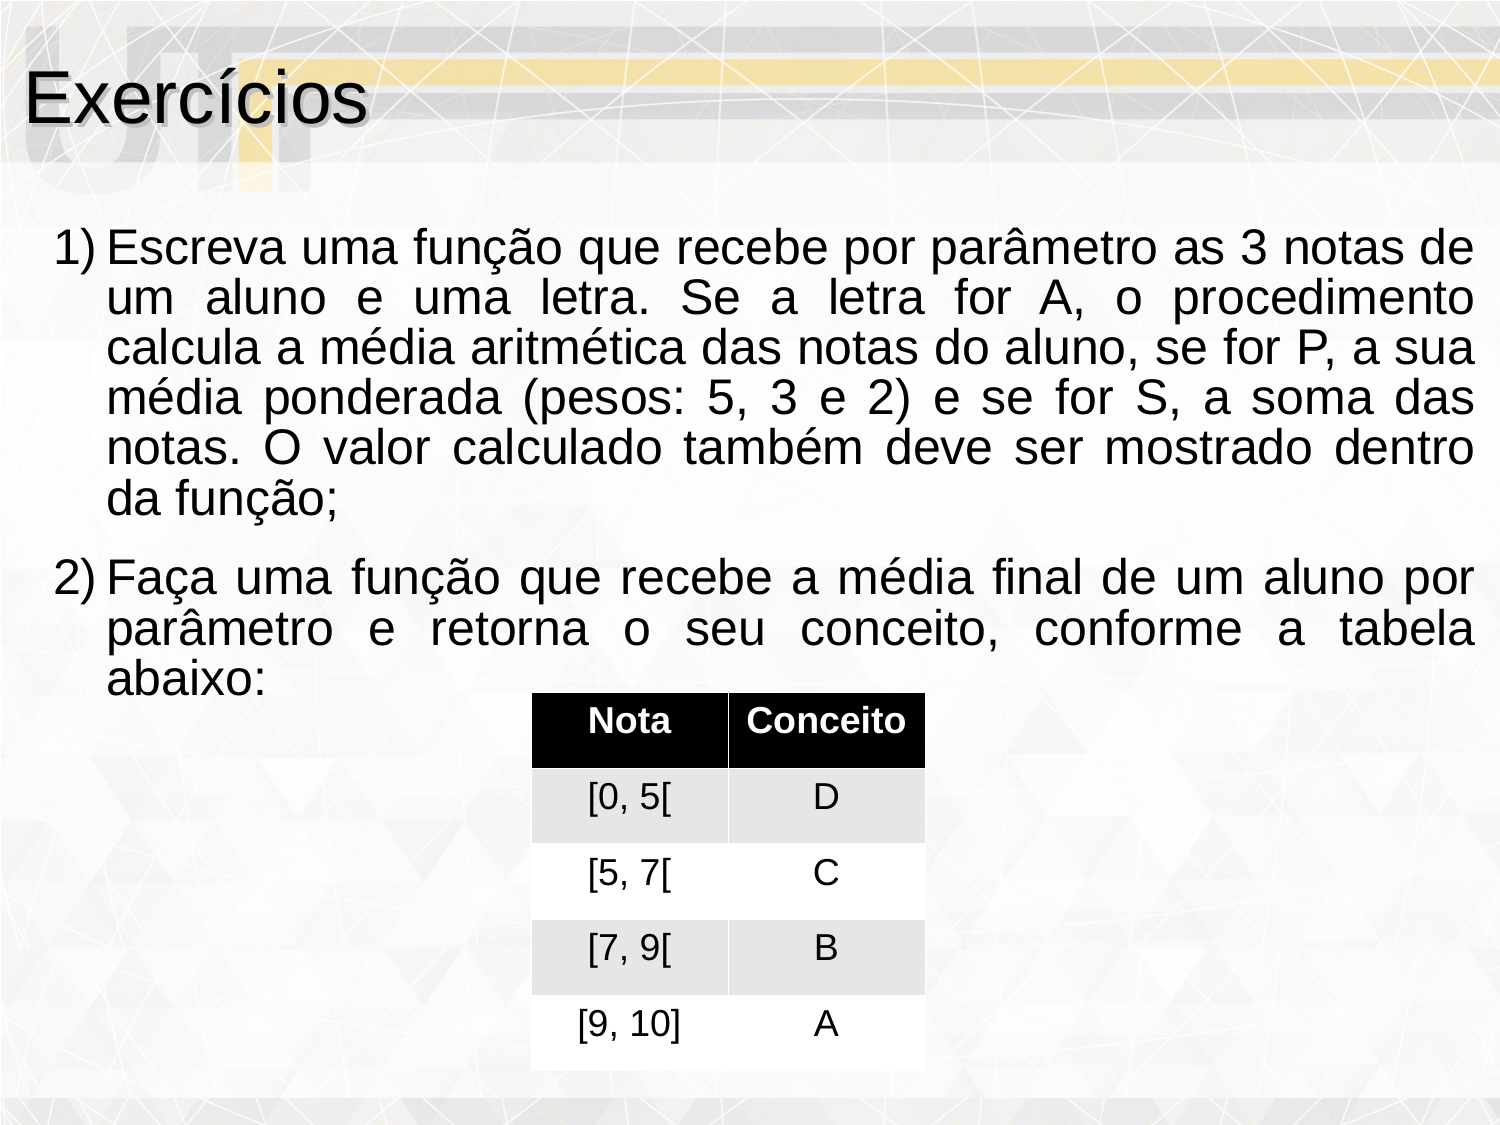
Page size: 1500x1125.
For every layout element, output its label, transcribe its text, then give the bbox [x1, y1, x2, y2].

table_cell [7, 9[ [532, 920, 728, 995]
table_cell A [729, 996, 925, 1070]
table_cell [9, 10] [532, 996, 728, 1070]
table_header Nota [532, 693, 728, 768]
table_cell [0, 5[ [532, 769, 728, 843]
table_header Conceito [729, 693, 925, 768]
table_cell C [729, 844, 925, 919]
list Escreva uma função que recebe por parâmetro as 3 notas de um aluno e uma letra. Se a letra for A, o procedimento calcula a média aritmética das notas do aluno, se for P, a sua média ponderada (pesos: 5, 3 e 2) e se for S, a soma das notas. O valor calculado também deve ser mostrado dentro da função; Faça uma função que recebe a média final de um aluno por parâmetro e retorna o seu conceito, conforme a tabela abaixo: [35, 224, 1477, 1087]
table_cell [5, 7[ [532, 844, 728, 919]
table_cell D [729, 769, 925, 843]
table_cell B [729, 920, 925, 995]
title Exercícios [23, 18, 1489, 178]
